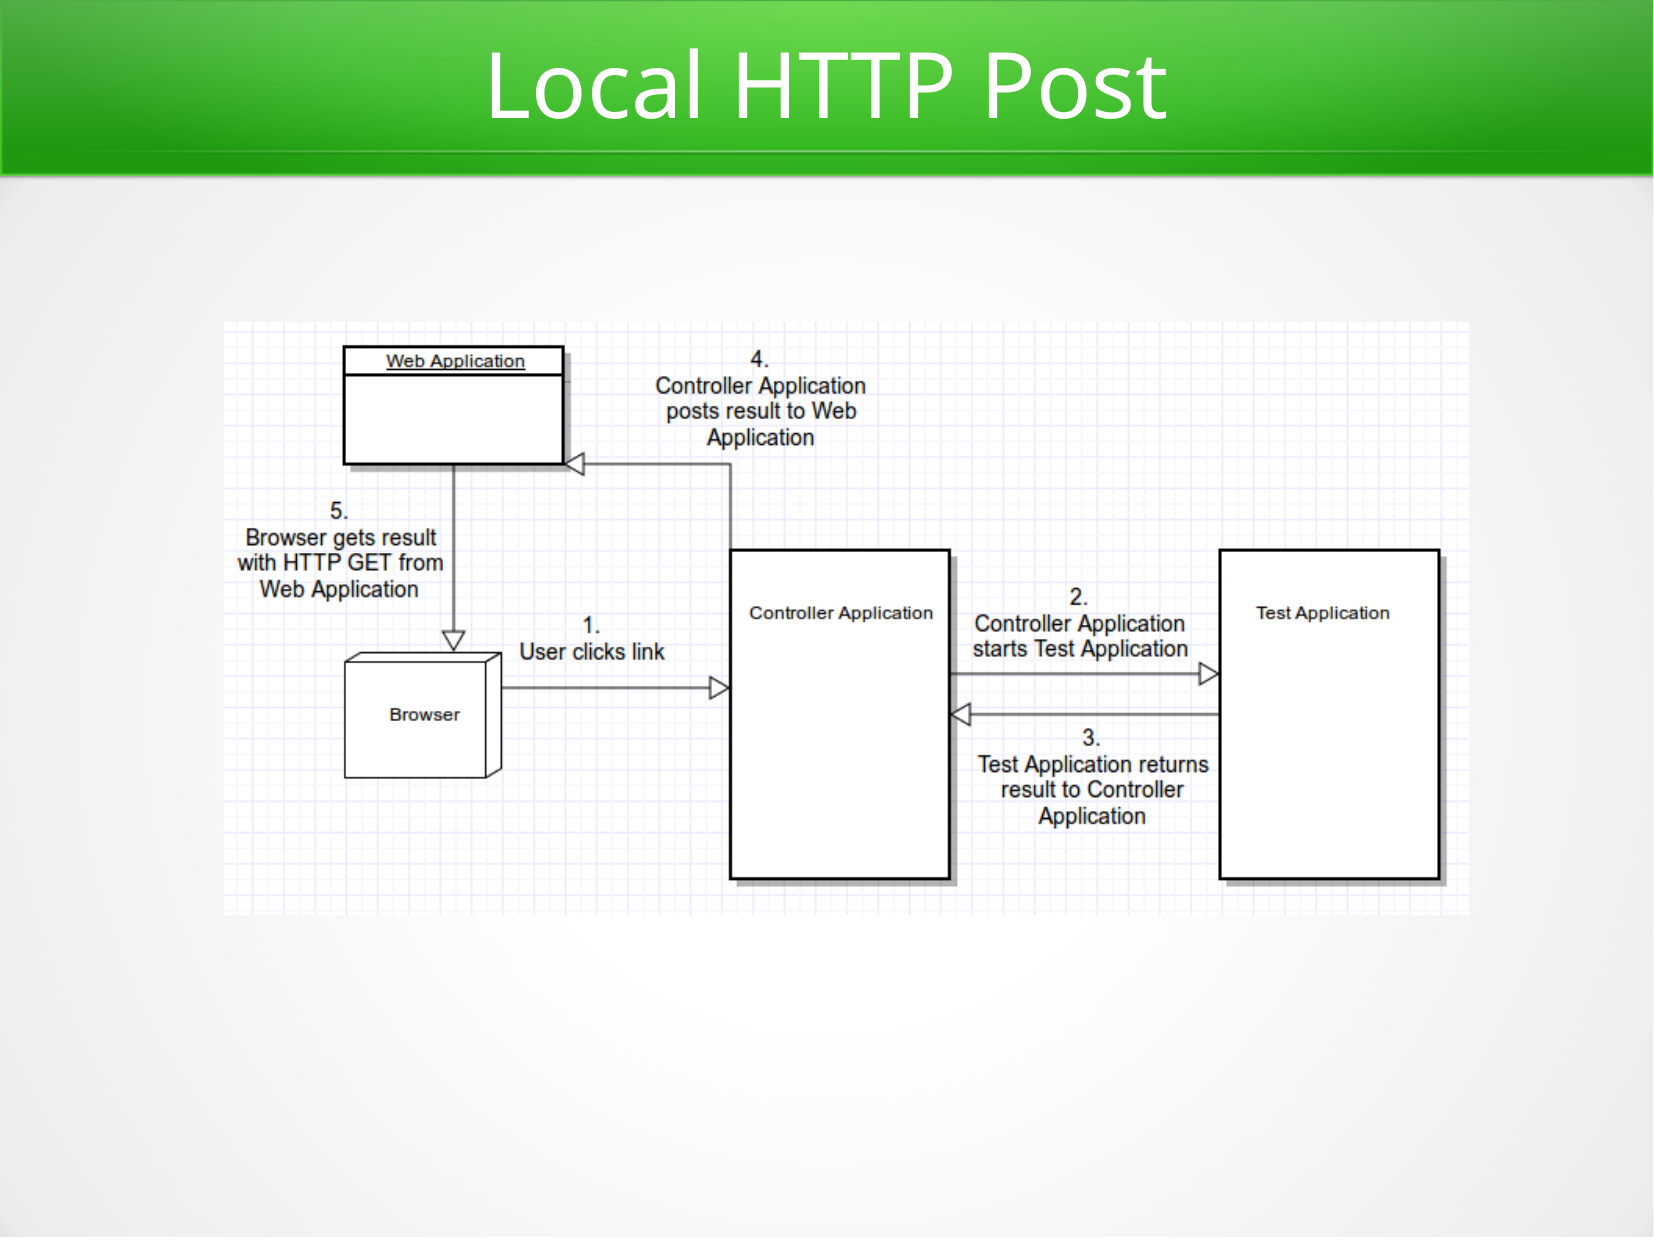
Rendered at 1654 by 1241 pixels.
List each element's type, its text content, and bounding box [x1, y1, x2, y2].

picture [0, 0, 1654, 1237]
title Local HTTP Post [82, 0, 1571, 191]
